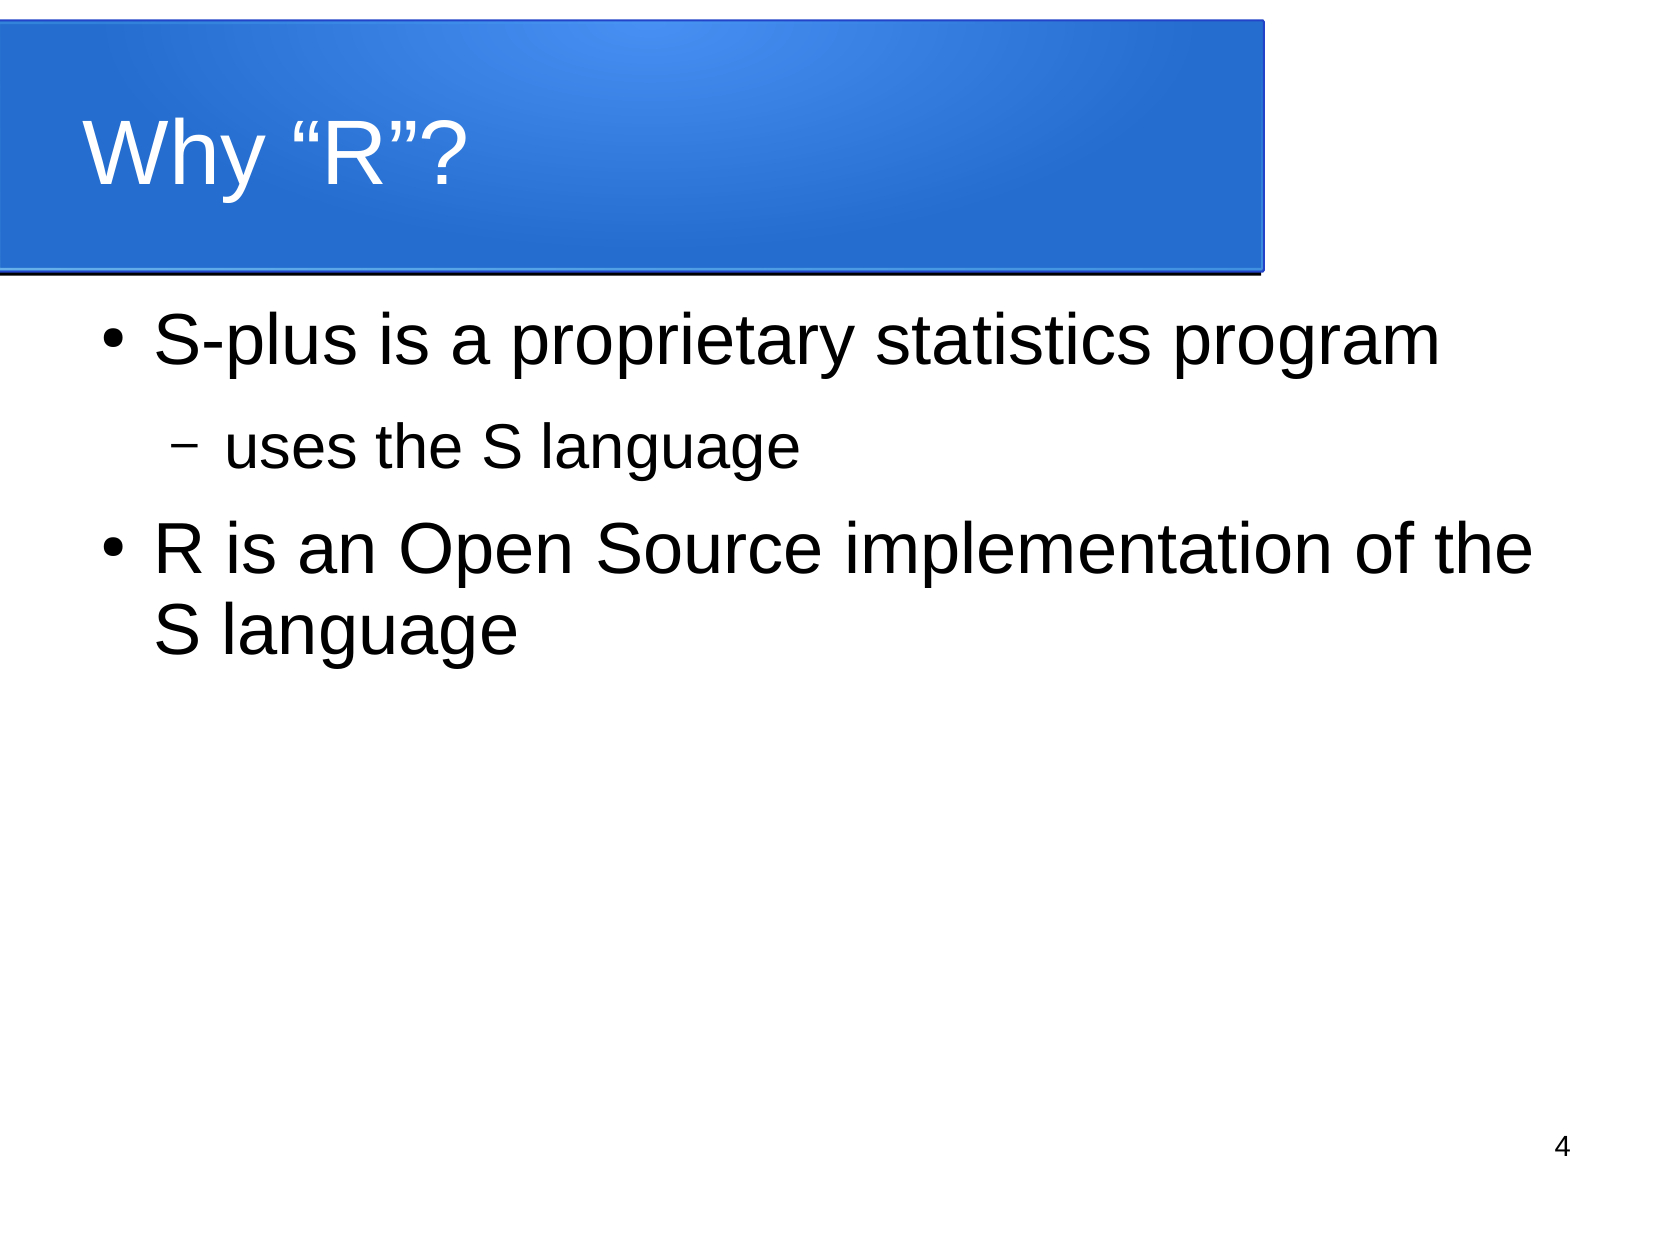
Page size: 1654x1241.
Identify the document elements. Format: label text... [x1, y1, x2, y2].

list S-plus is a proprietary statistics program uses the S language R is an Open Source implementation of the S language [82, 299, 1571, 1019]
title Why “R”? [82, 49, 1571, 257]
